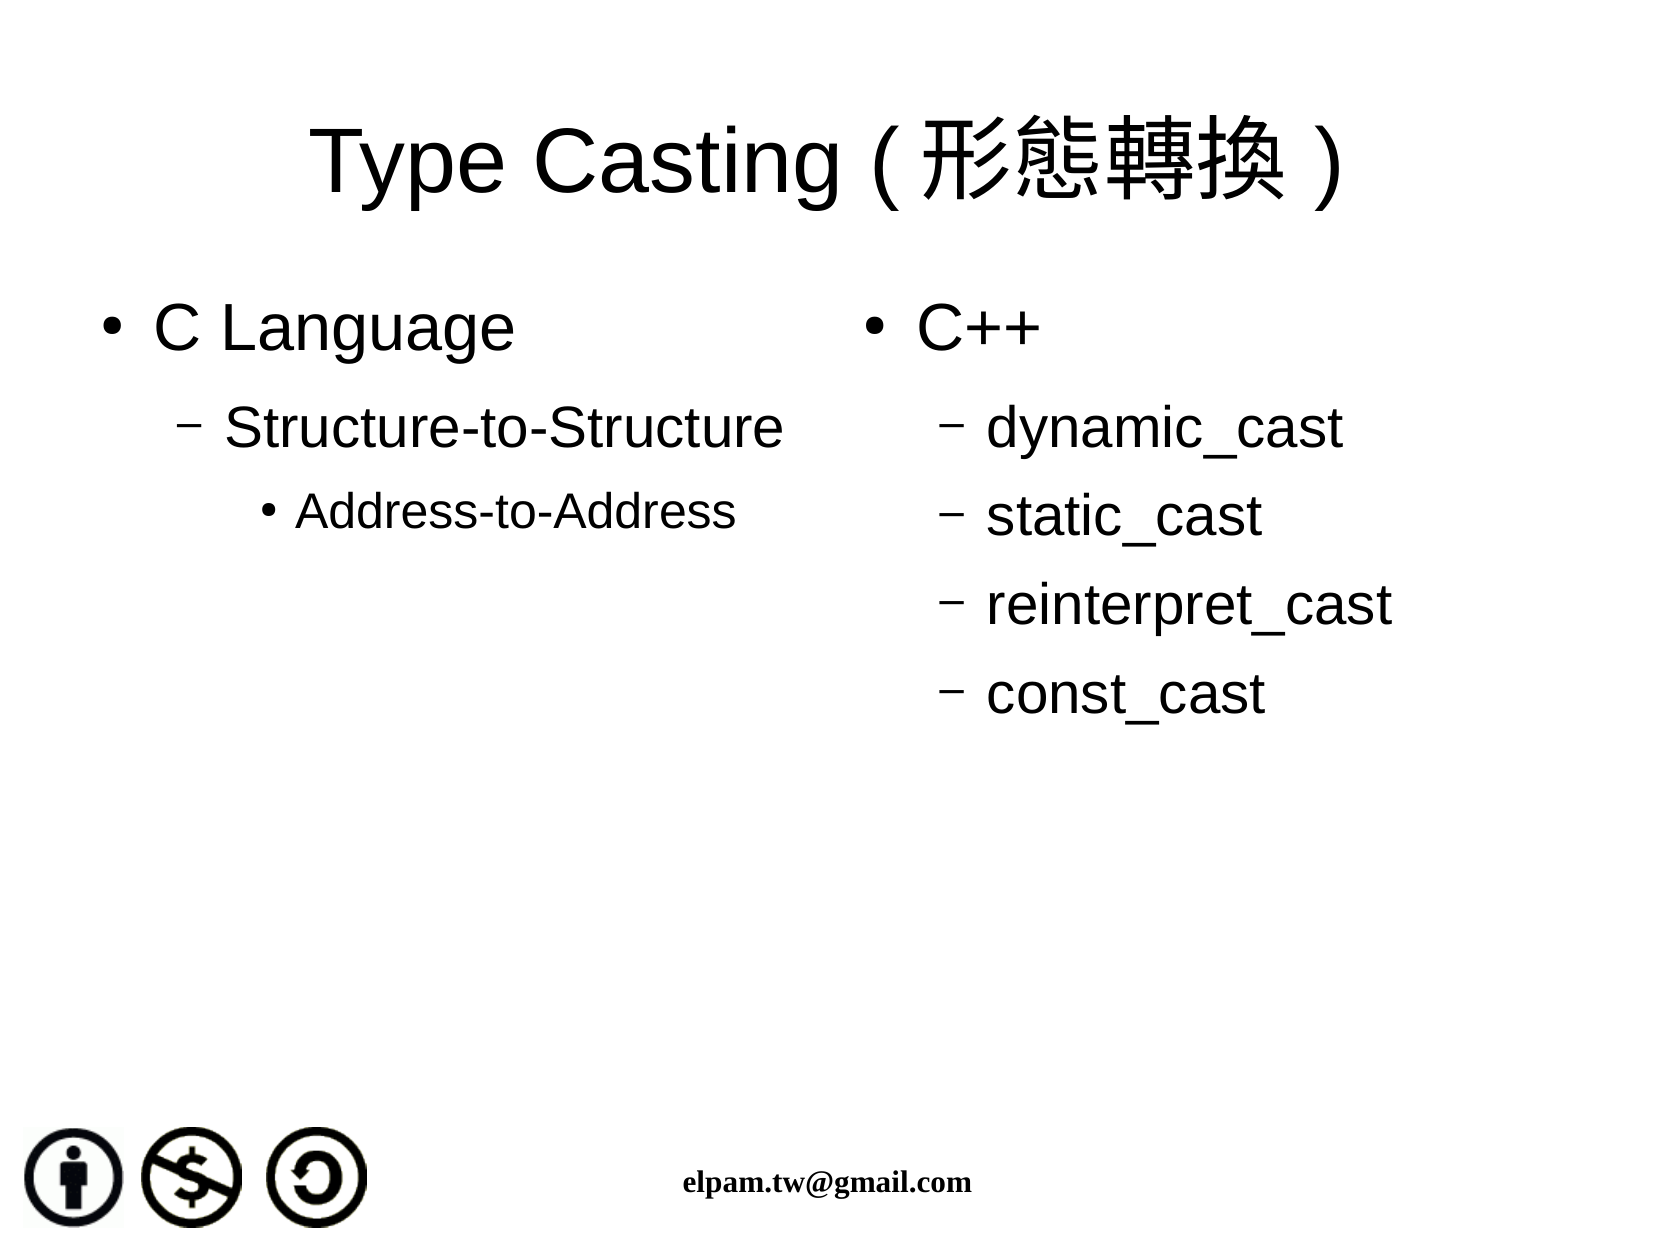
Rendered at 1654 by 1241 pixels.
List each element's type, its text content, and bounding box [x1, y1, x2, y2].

picture [266, 1127, 367, 1228]
list C++ dynamic_cast static_cast reinterpret_cast const_cast [845, 290, 1572, 1094]
picture [23, 1127, 124, 1228]
list C Language Structure-to-Structure Address-to-Address [82, 290, 809, 1109]
picture [141, 1127, 242, 1228]
title Type Casting (形態轉換) [82, 49, 1571, 257]
